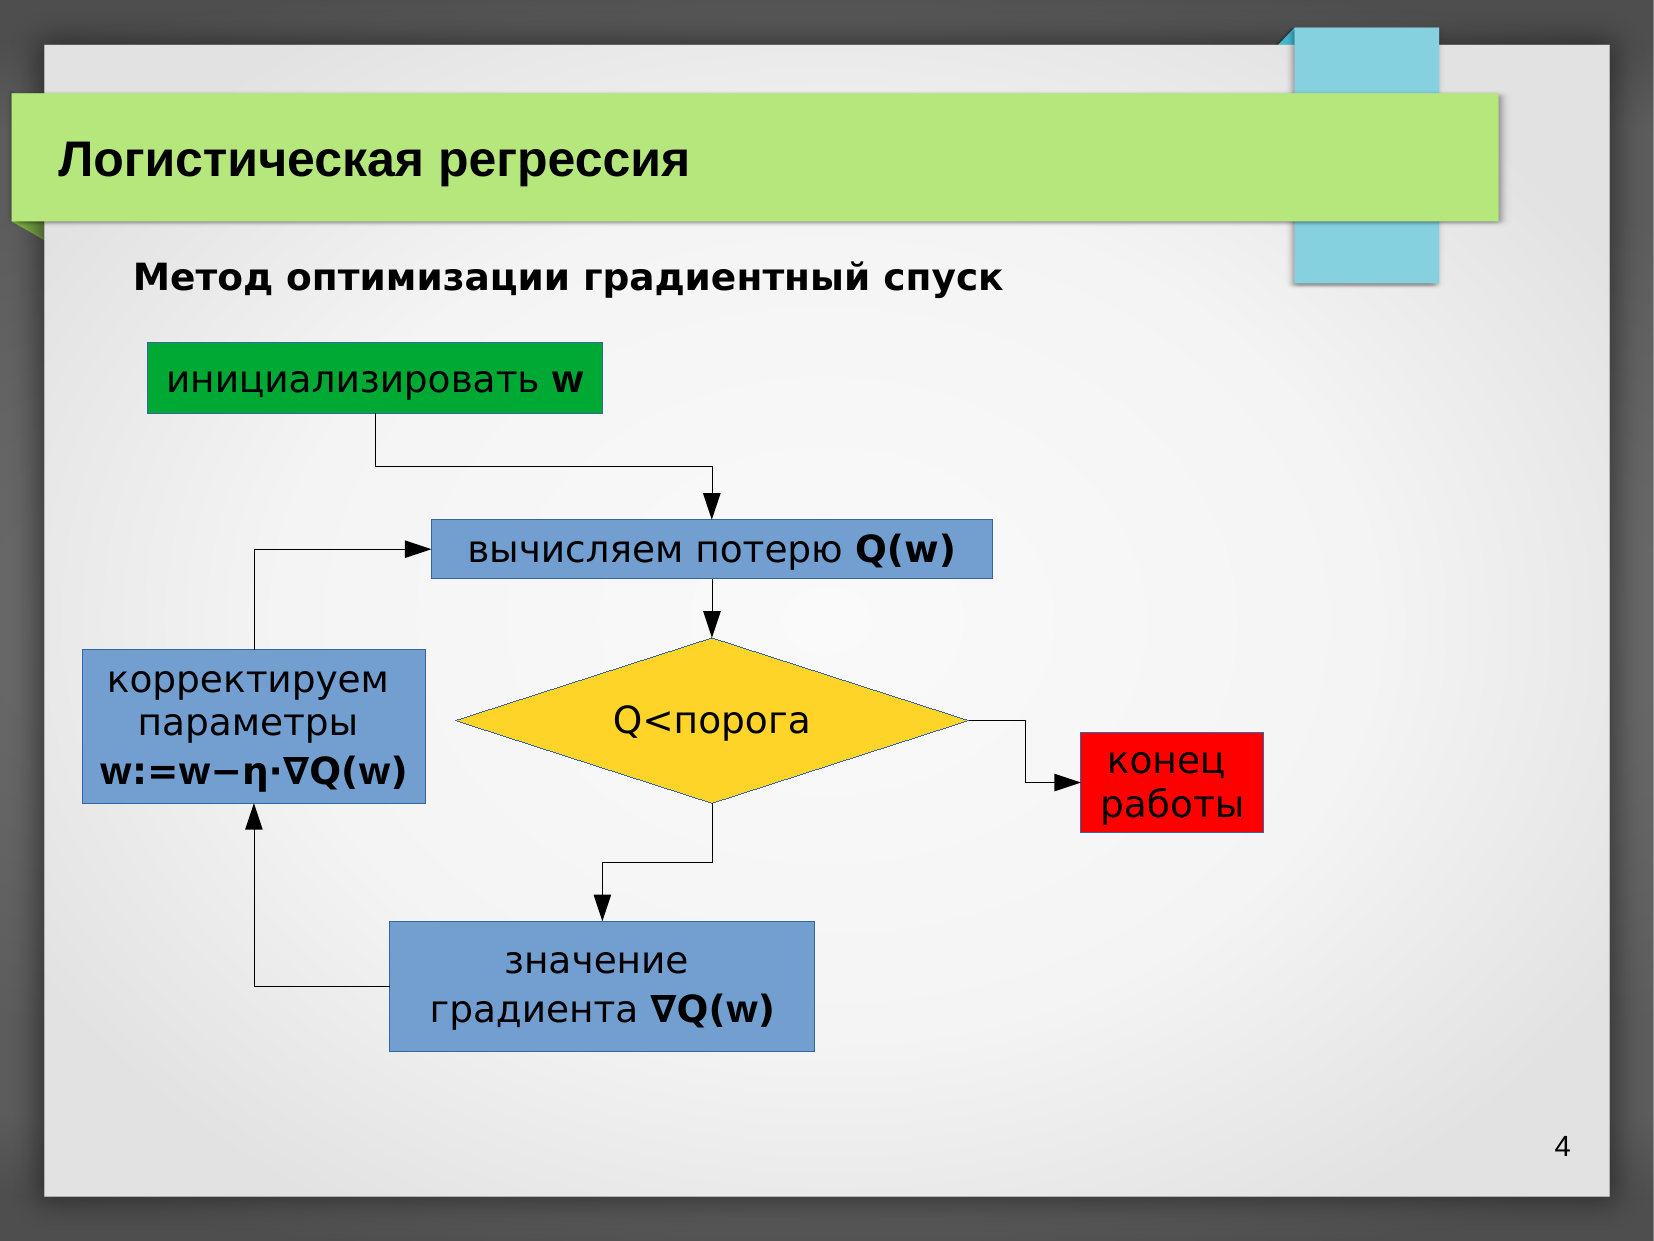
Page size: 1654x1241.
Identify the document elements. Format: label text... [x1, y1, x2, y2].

picture [0, 0, 1654, 1241]
text_box конец работы [1080, 732, 1264, 833]
text_box вычисляем потерю Q(w) [431, 519, 993, 579]
text_box Метод оптимизации градиентный спуск [118, 248, 1273, 307]
text_box значение градиента ∇Q(w) [389, 921, 815, 1052]
title Логистическая регрессия [58, 106, 1476, 213]
text_box инициализировать w [147, 342, 603, 414]
text_box корректируем параметры w:=w−η⋅∇Q(w) [82, 649, 426, 804]
text_box Q<порога [455, 638, 968, 804]
